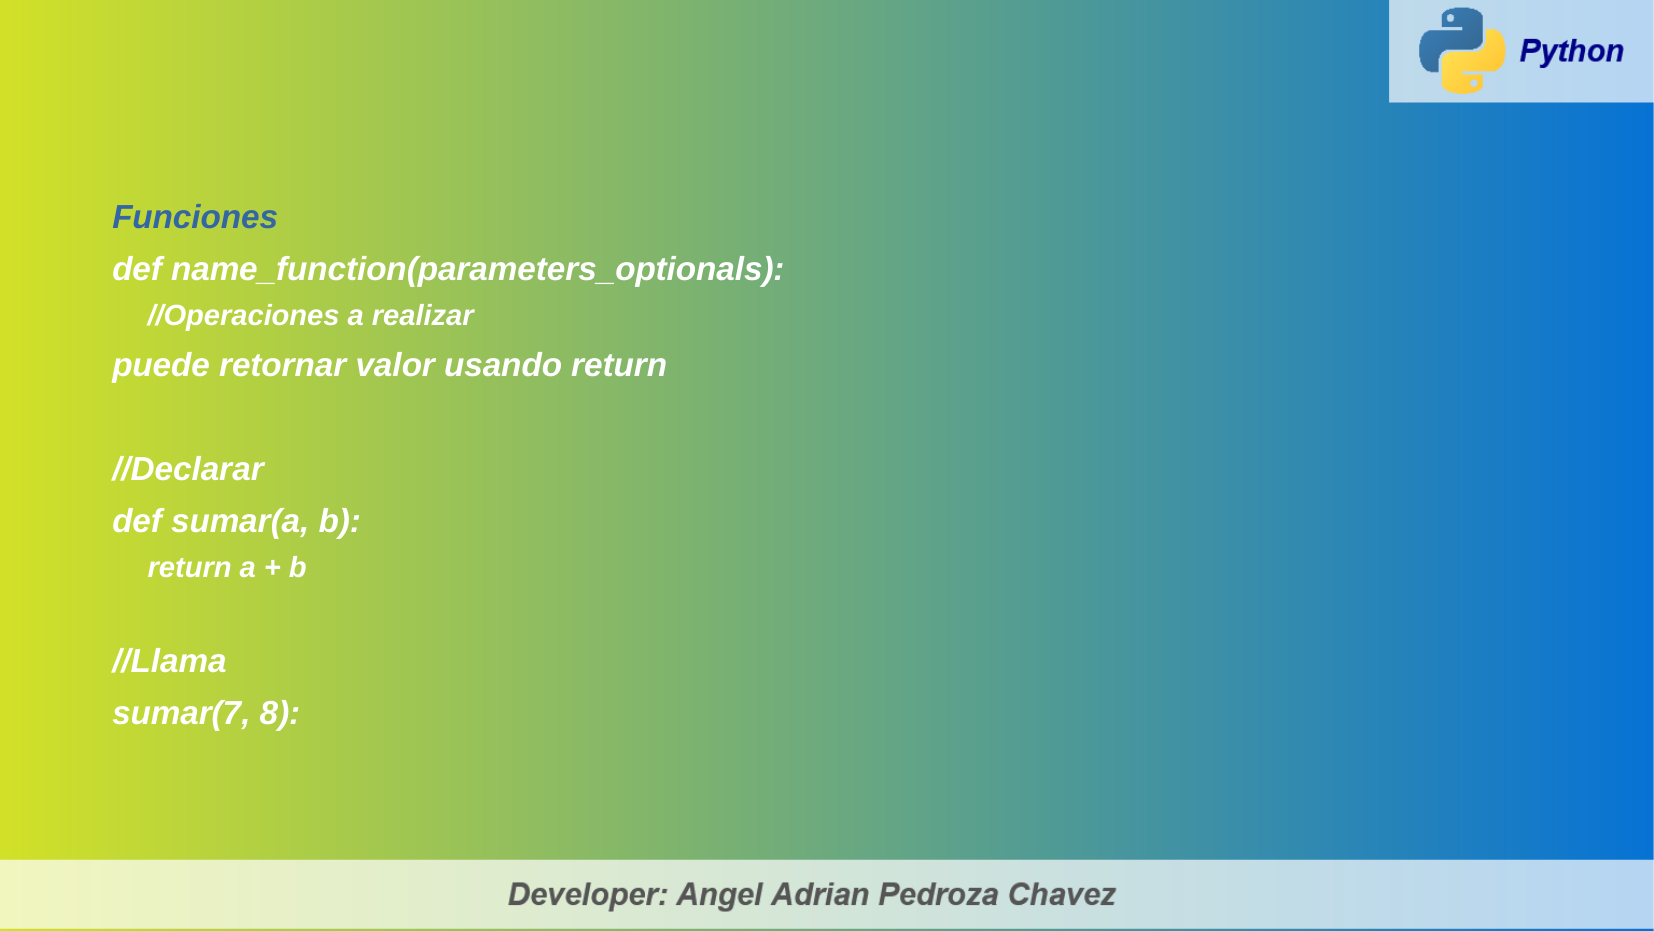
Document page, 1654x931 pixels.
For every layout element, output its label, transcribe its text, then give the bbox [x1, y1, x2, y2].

picture [0, 0, 1654, 931]
list Funciones def name_function(parameters_optionals): //Operaciones a realizar puede retornar valor usando return //Declarar def sumar(a, b): return a + b //Llama sumar(7, 8): [76, 198, 1565, 739]
